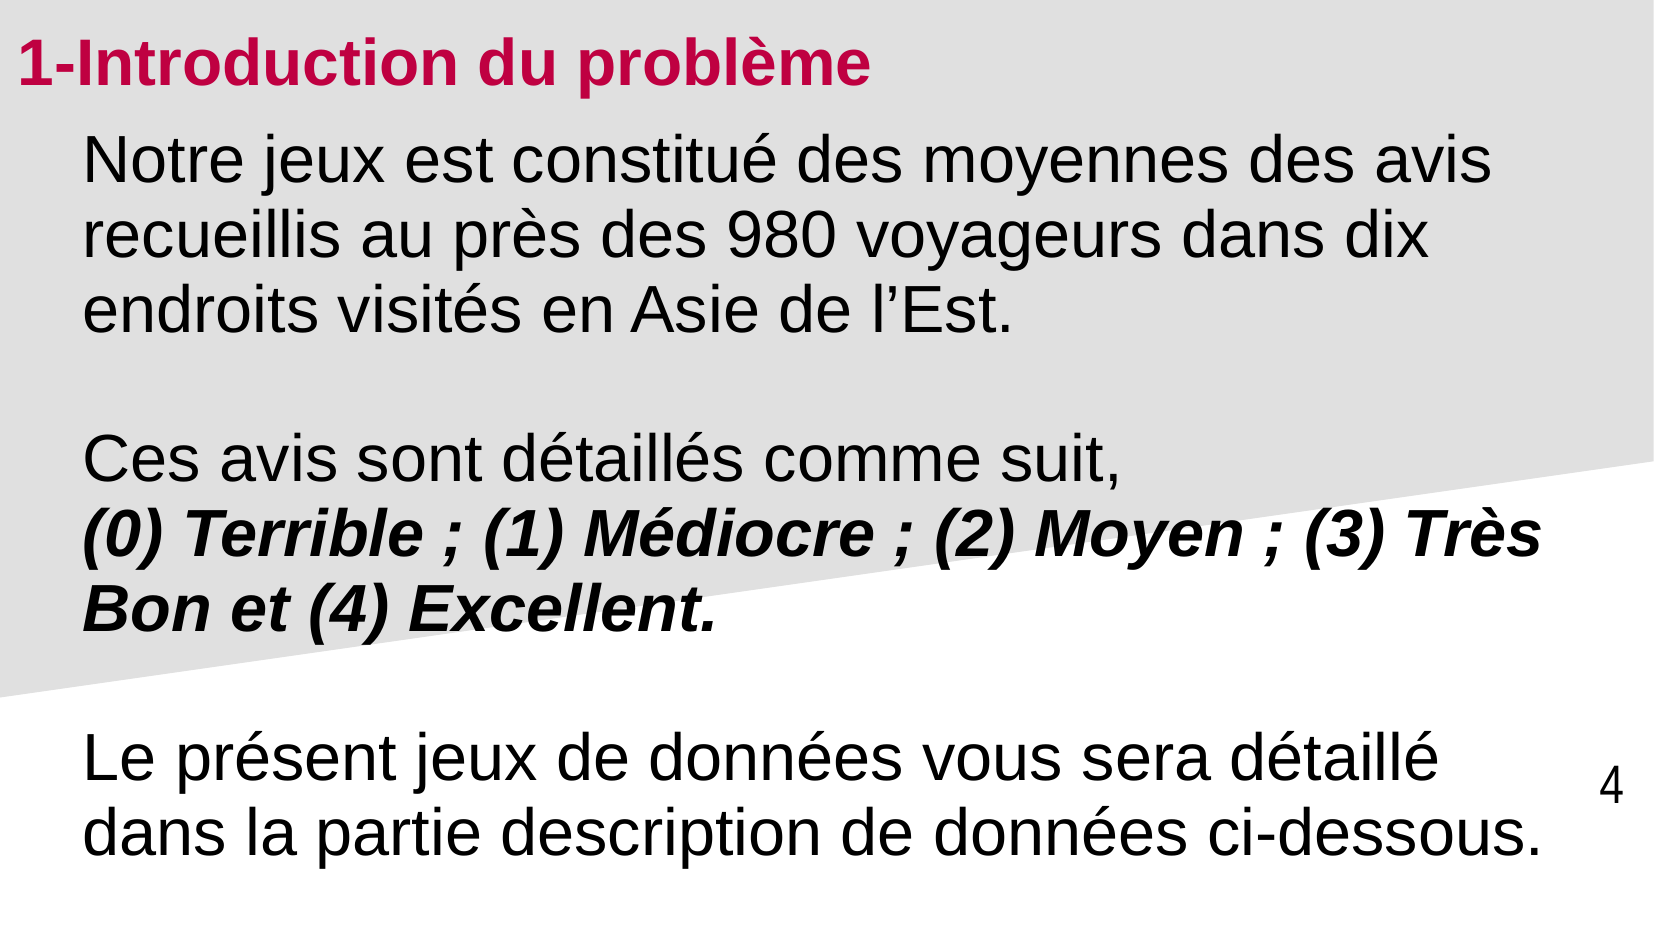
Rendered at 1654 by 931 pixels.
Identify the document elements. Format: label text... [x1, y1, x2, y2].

title 1-Introduction du problème [17, 11, 963, 115]
subtitle Notre jeux est constitué des moyennes des avis recueillis au près des 980 voyageurs dans dix endroits visités en Asie de l’Est. Ces avis sont détaillés comme suit, (0) Terrible ; (1) Médiocre ; (2) Moyen ; (3) Très Bon et (4) Excellent. Le présent jeux de données vous sera détaillé dans la partie description de données ci-dessous. [82, 118, 1595, 875]
